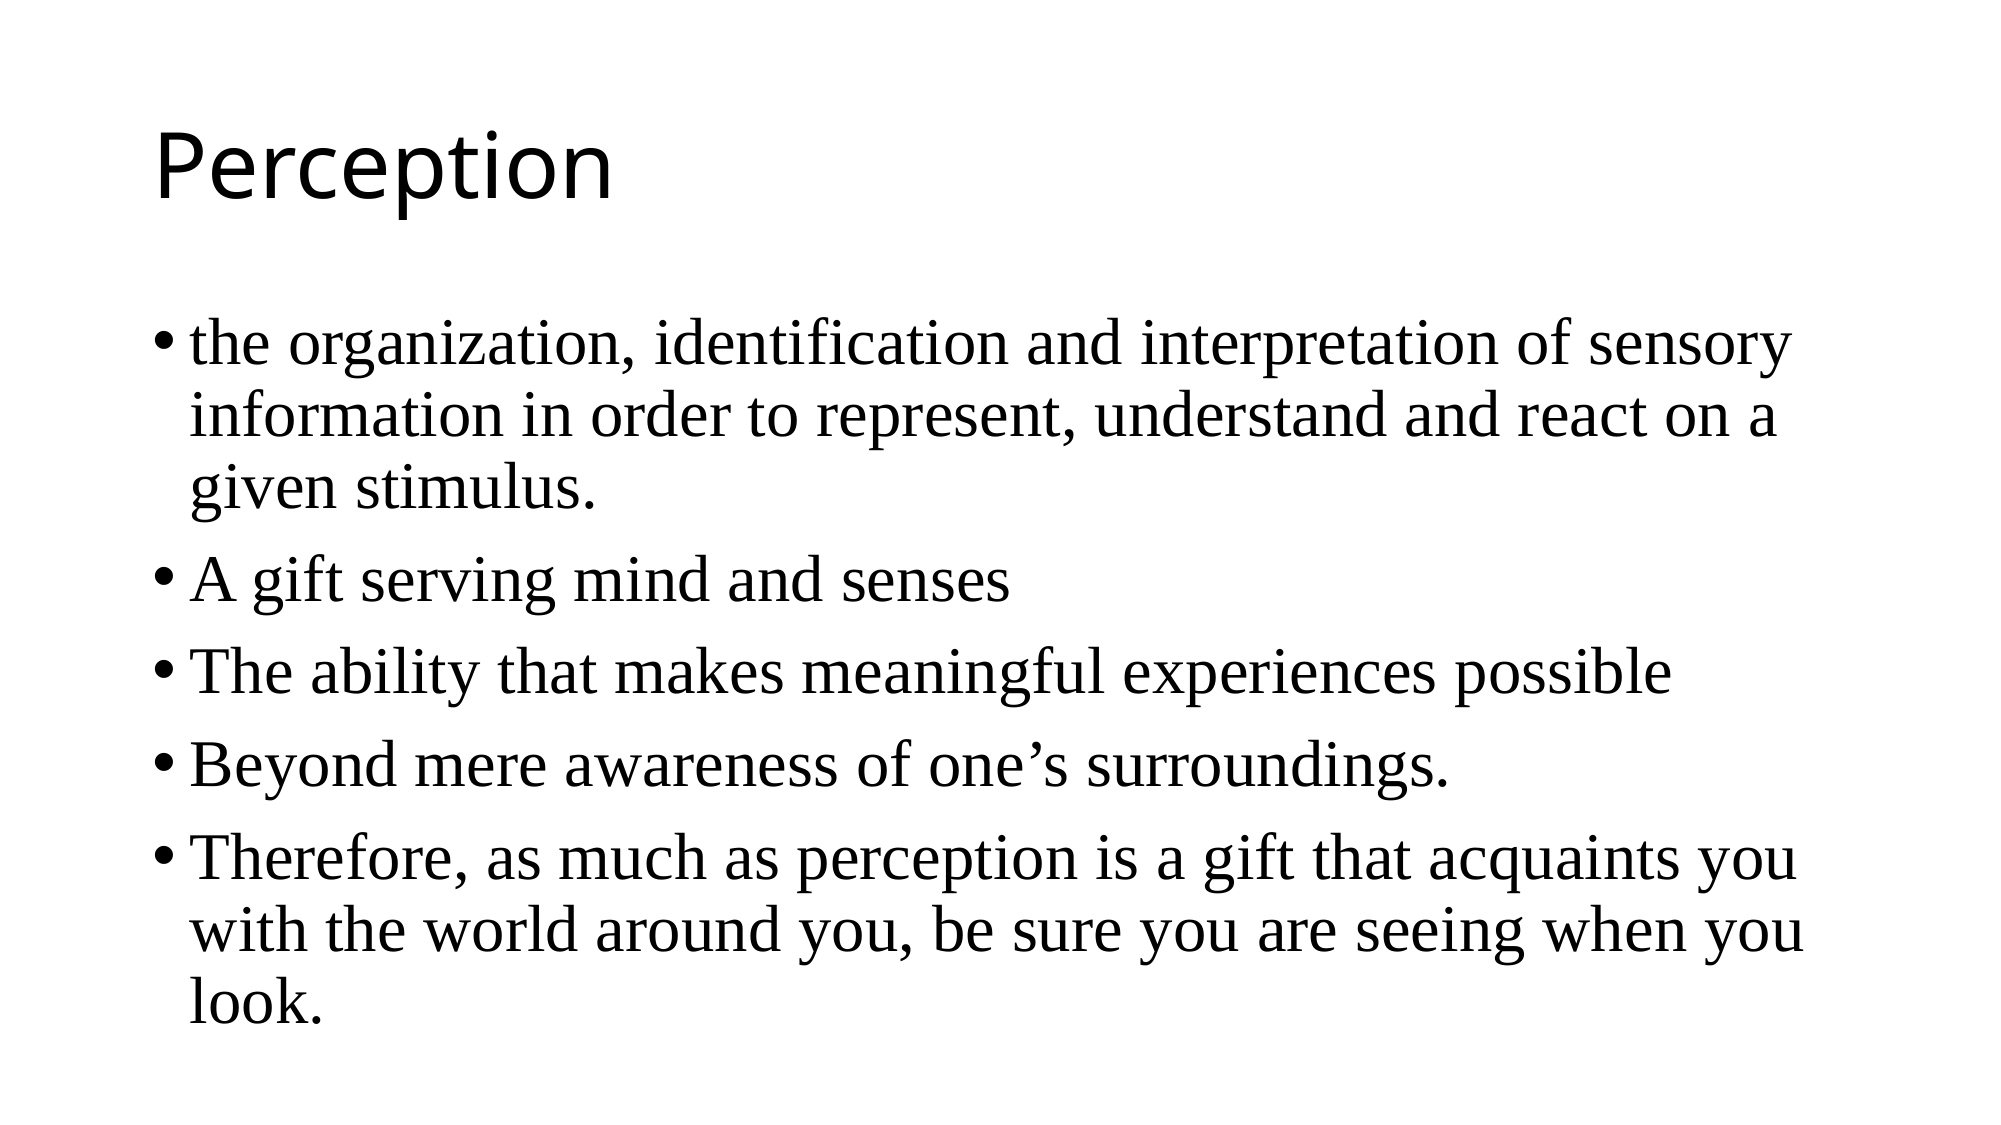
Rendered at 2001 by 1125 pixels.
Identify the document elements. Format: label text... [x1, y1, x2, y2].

title Perception [137, 59, 1863, 278]
list the organization, identification and interpretation of sensory information in order to represent, understand and react on a given stimulus. A gift serving mind and senses The ability that makes meaningful experiences possible Beyond mere awareness of one’s surroundings. Therefore, as much as perception is a gift that acquaints you with the world around you, be sure you are seeing when you look. [137, 299, 1863, 1014]
